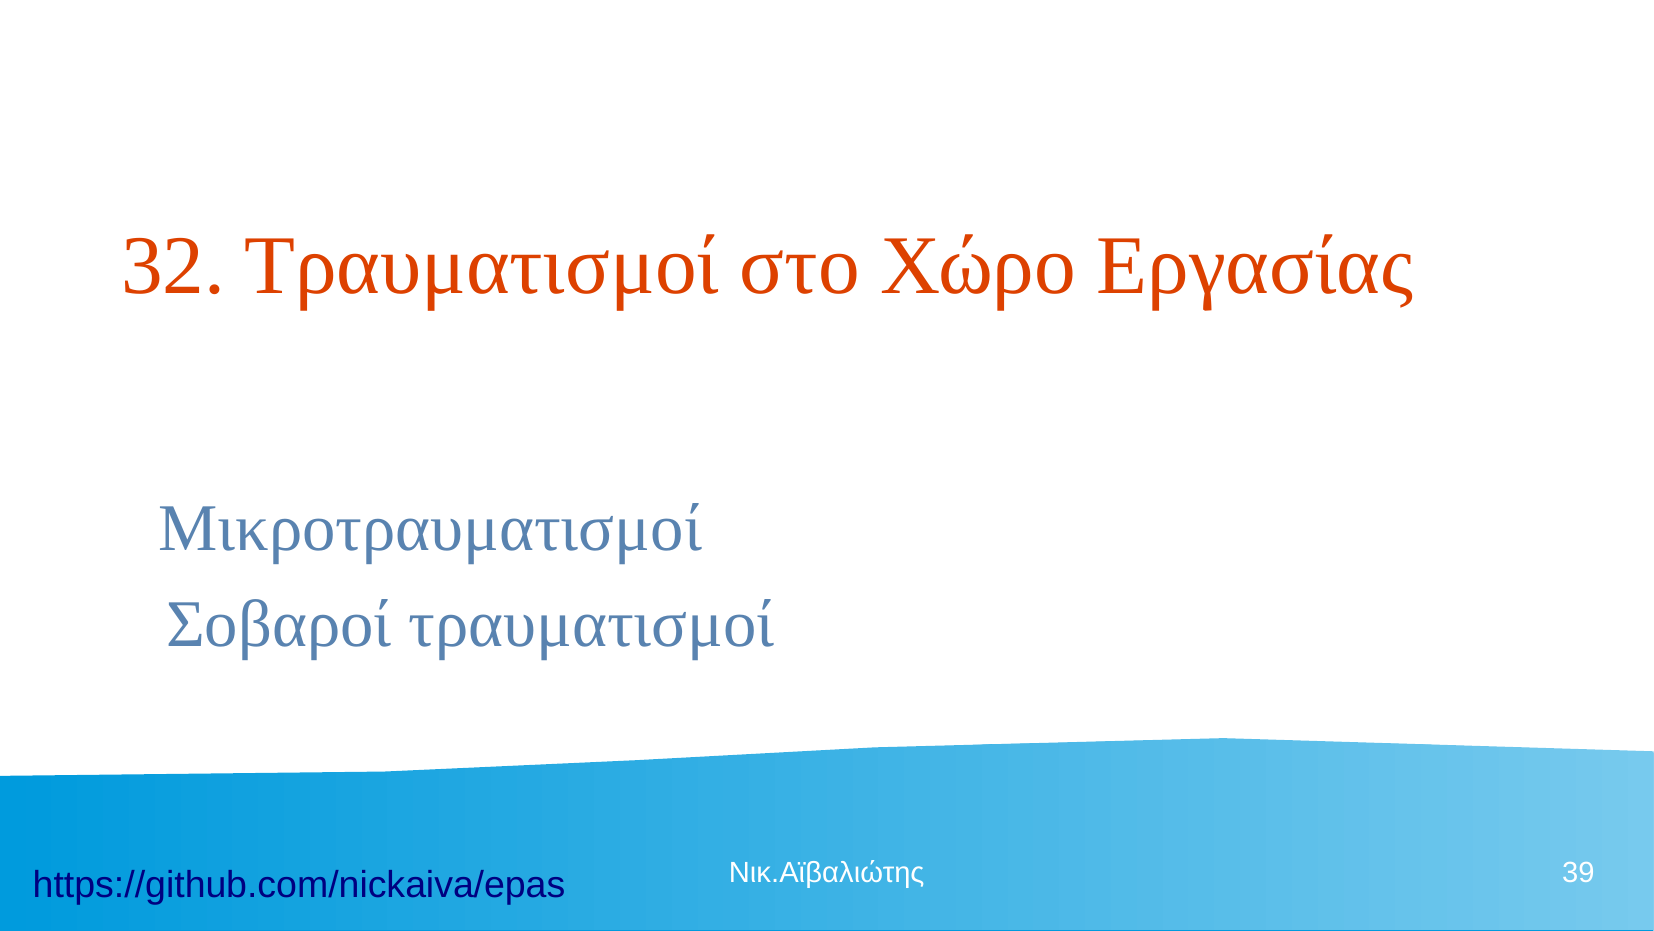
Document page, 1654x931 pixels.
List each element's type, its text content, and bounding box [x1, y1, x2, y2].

list Μικροτραυματισμοί Σοβαροί τραυματισμοί [59, 413, 1595, 680]
title 32. Τραυματισμοί στο Χώρο Εργασίας [29, 177, 1506, 355]
